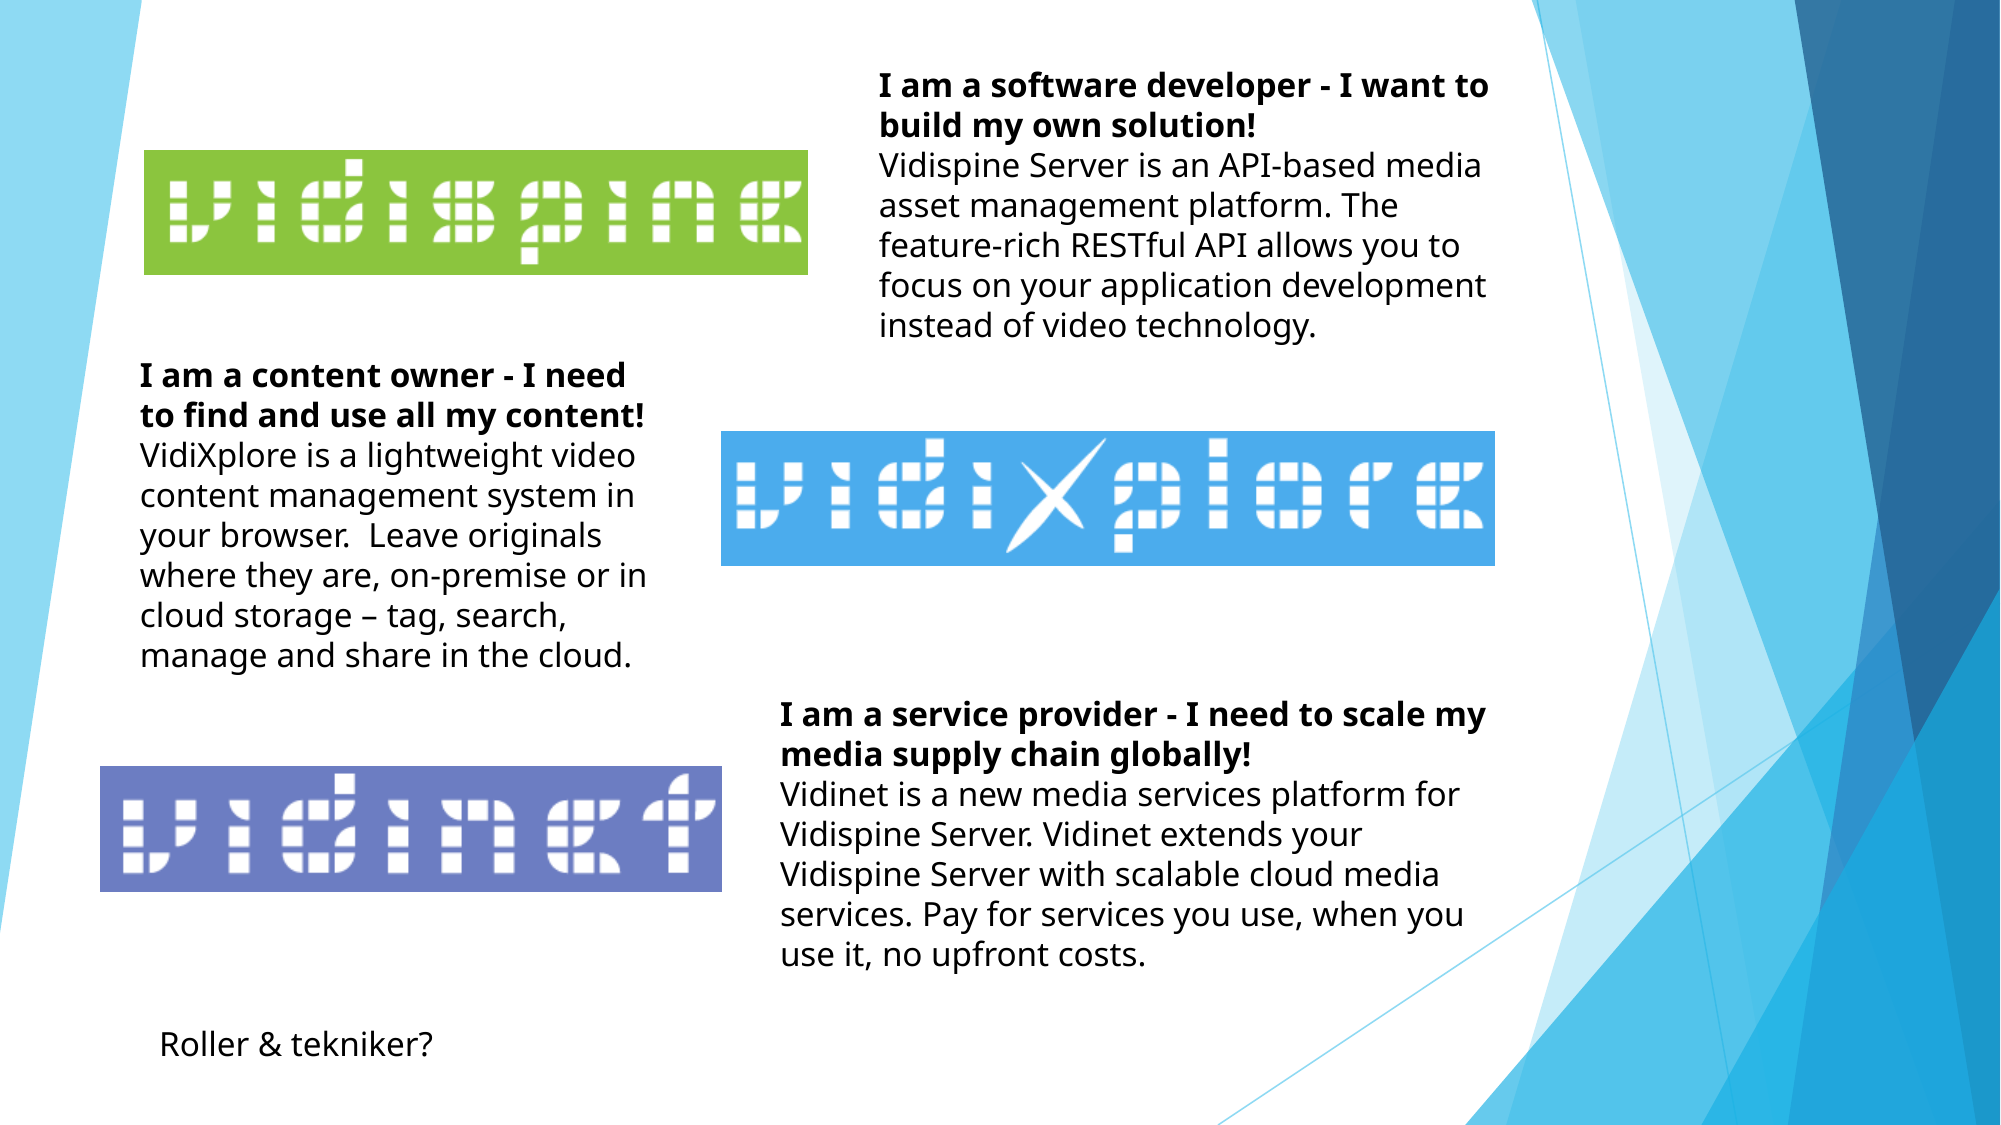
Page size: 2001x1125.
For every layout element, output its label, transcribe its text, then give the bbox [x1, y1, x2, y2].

picture [721, 431, 1495, 566]
text_box I am a service provider - I need to scale my media supply chain globally! Vidinet is a new media services platform for Vidispine Server. Vidinet extends your Vidispine Server with scalable cloud media services. Pay for services you use, when you use it, no upfront costs. [765, 686, 1515, 980]
text_box Roller & tekniker? [144, 1016, 894, 1071]
text_box I am a content owner - I need to find and use all my content! VidiXplore is a lightweight video content management system in your browser. Leave originals where they are, on-premise or in cloud storage – tag, search, manage and share in the cloud. [125, 347, 677, 682]
text_box I am a software developer - I want to build my own solution! Vidispine Server is an API-based media asset management platform. The feature-rich RESTful API allows you to focus on your application development instead of video technology. [864, 57, 1528, 352]
picture [100, 766, 722, 892]
picture [144, 150, 808, 275]
